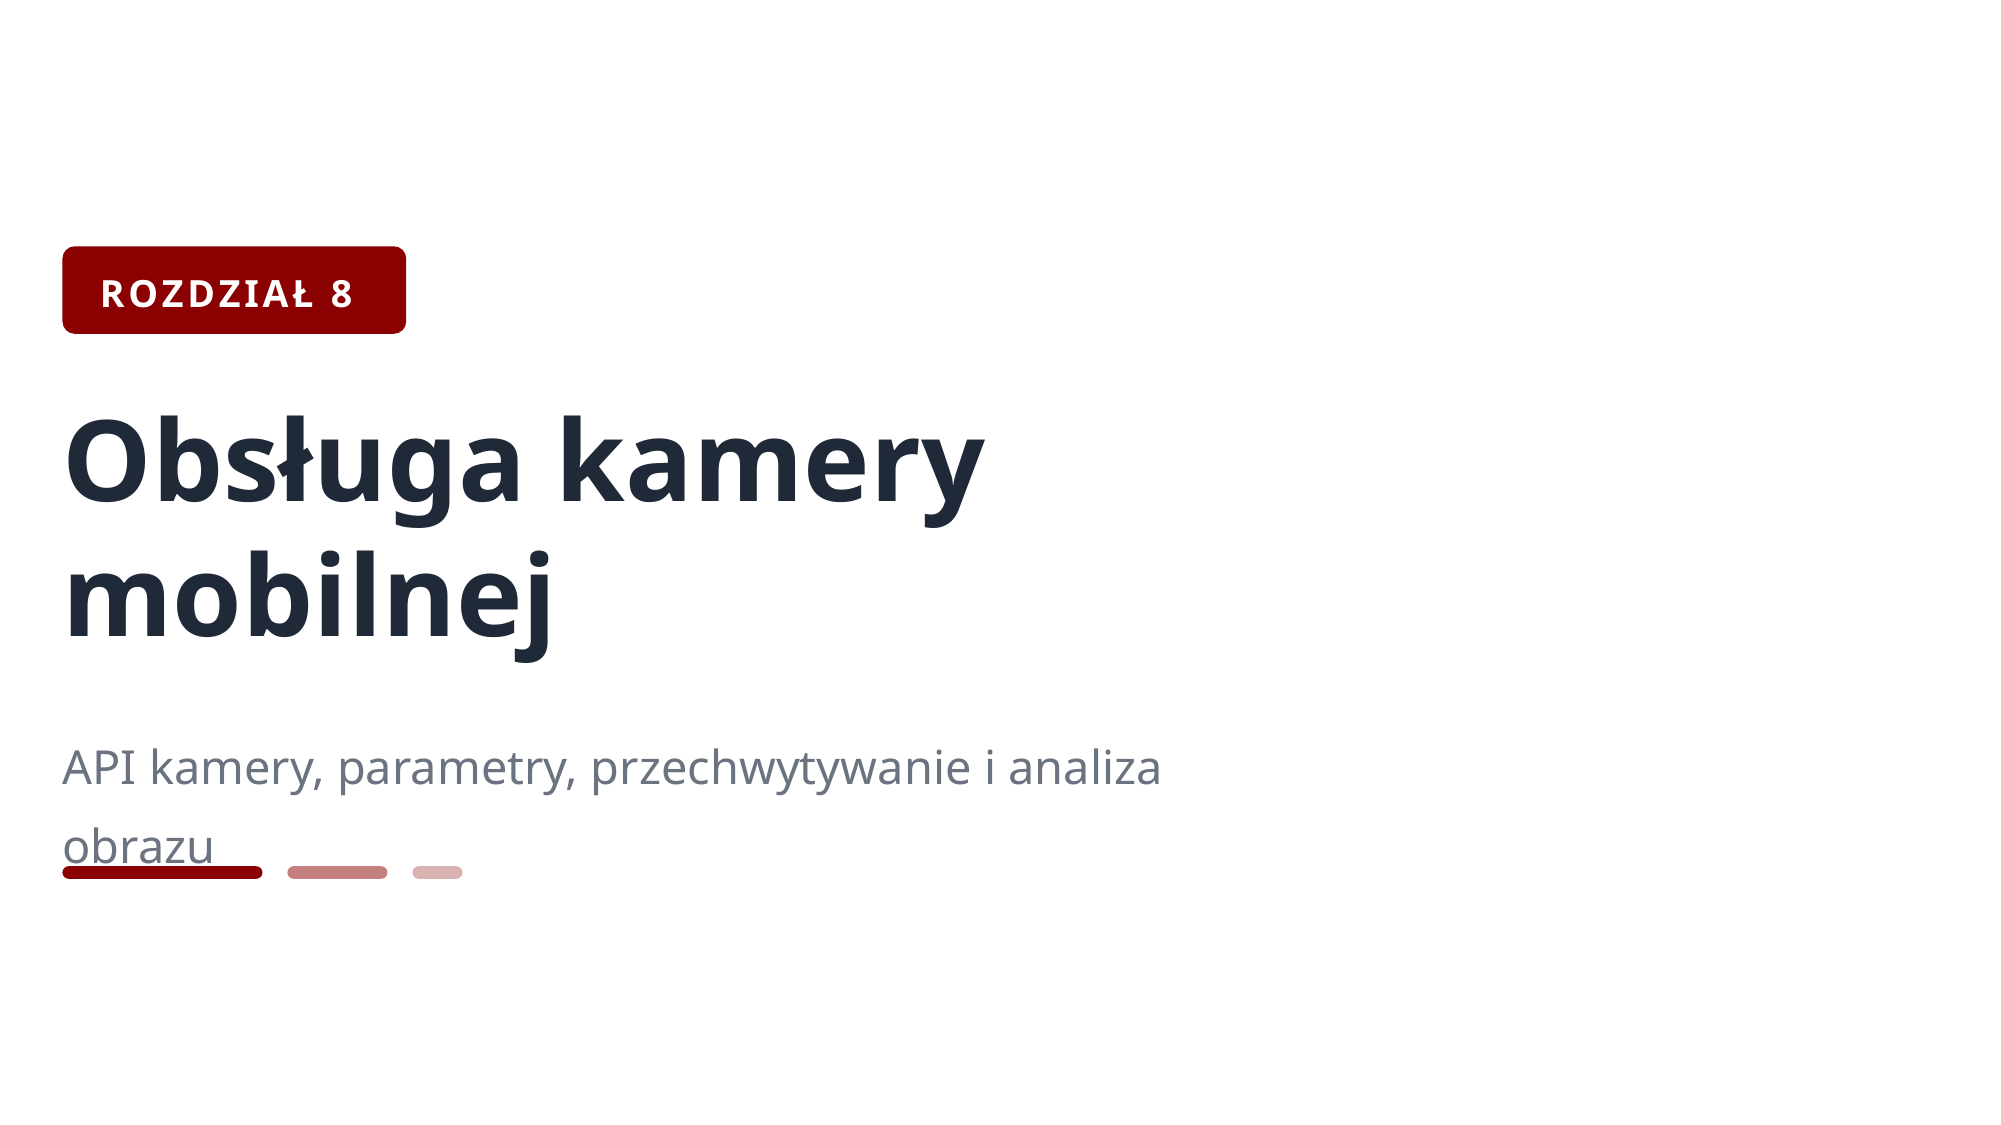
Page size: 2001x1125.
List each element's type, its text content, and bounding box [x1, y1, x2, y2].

text_box [62, 866, 263, 879]
text_box API kamery, parametry, przechwytywanie i analiza obrazu [62, 715, 1286, 792]
text_box Obsługa kamery mobilnej [62, 384, 1994, 665]
text_box ROZDZIAŁ 8 [100, 265, 388, 315]
text_box [287, 866, 388, 879]
text_box [62, 246, 407, 334]
text_box [412, 866, 463, 879]
